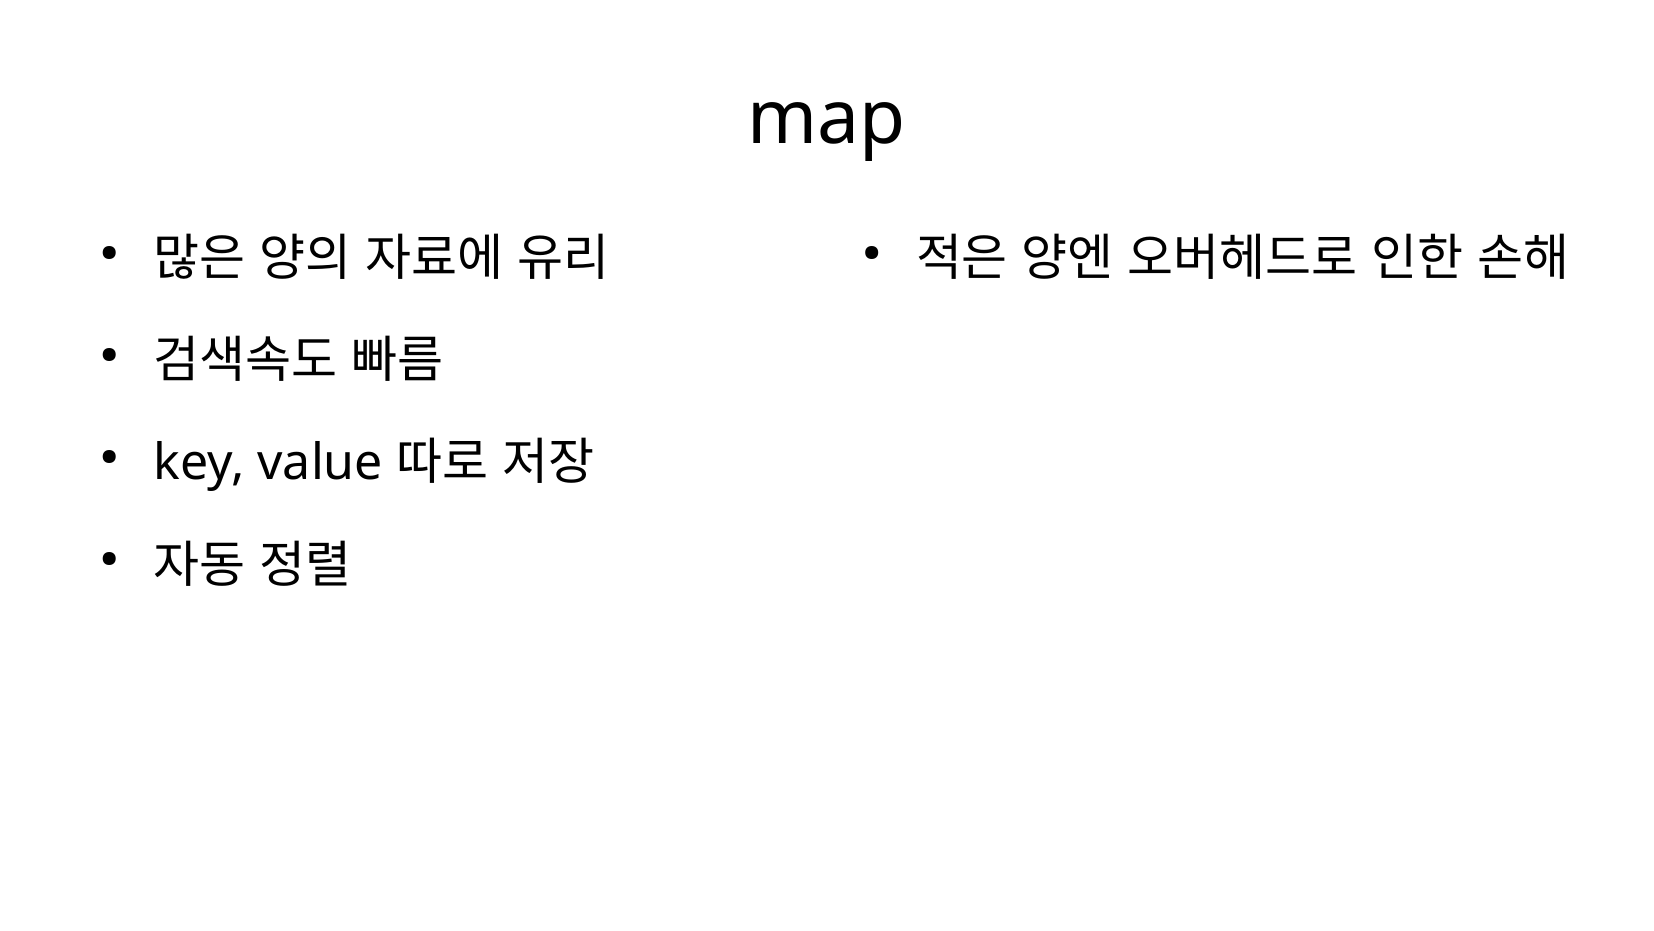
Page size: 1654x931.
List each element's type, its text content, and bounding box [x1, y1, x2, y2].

list 많은 양의 자료에 유리 검색속도 빠름 key, value 따로 저장 자동 정렬 [82, 217, 809, 758]
list 적은 양엔 오버헤드로 인한 손해 [845, 217, 1572, 758]
title map [82, 37, 1571, 193]
